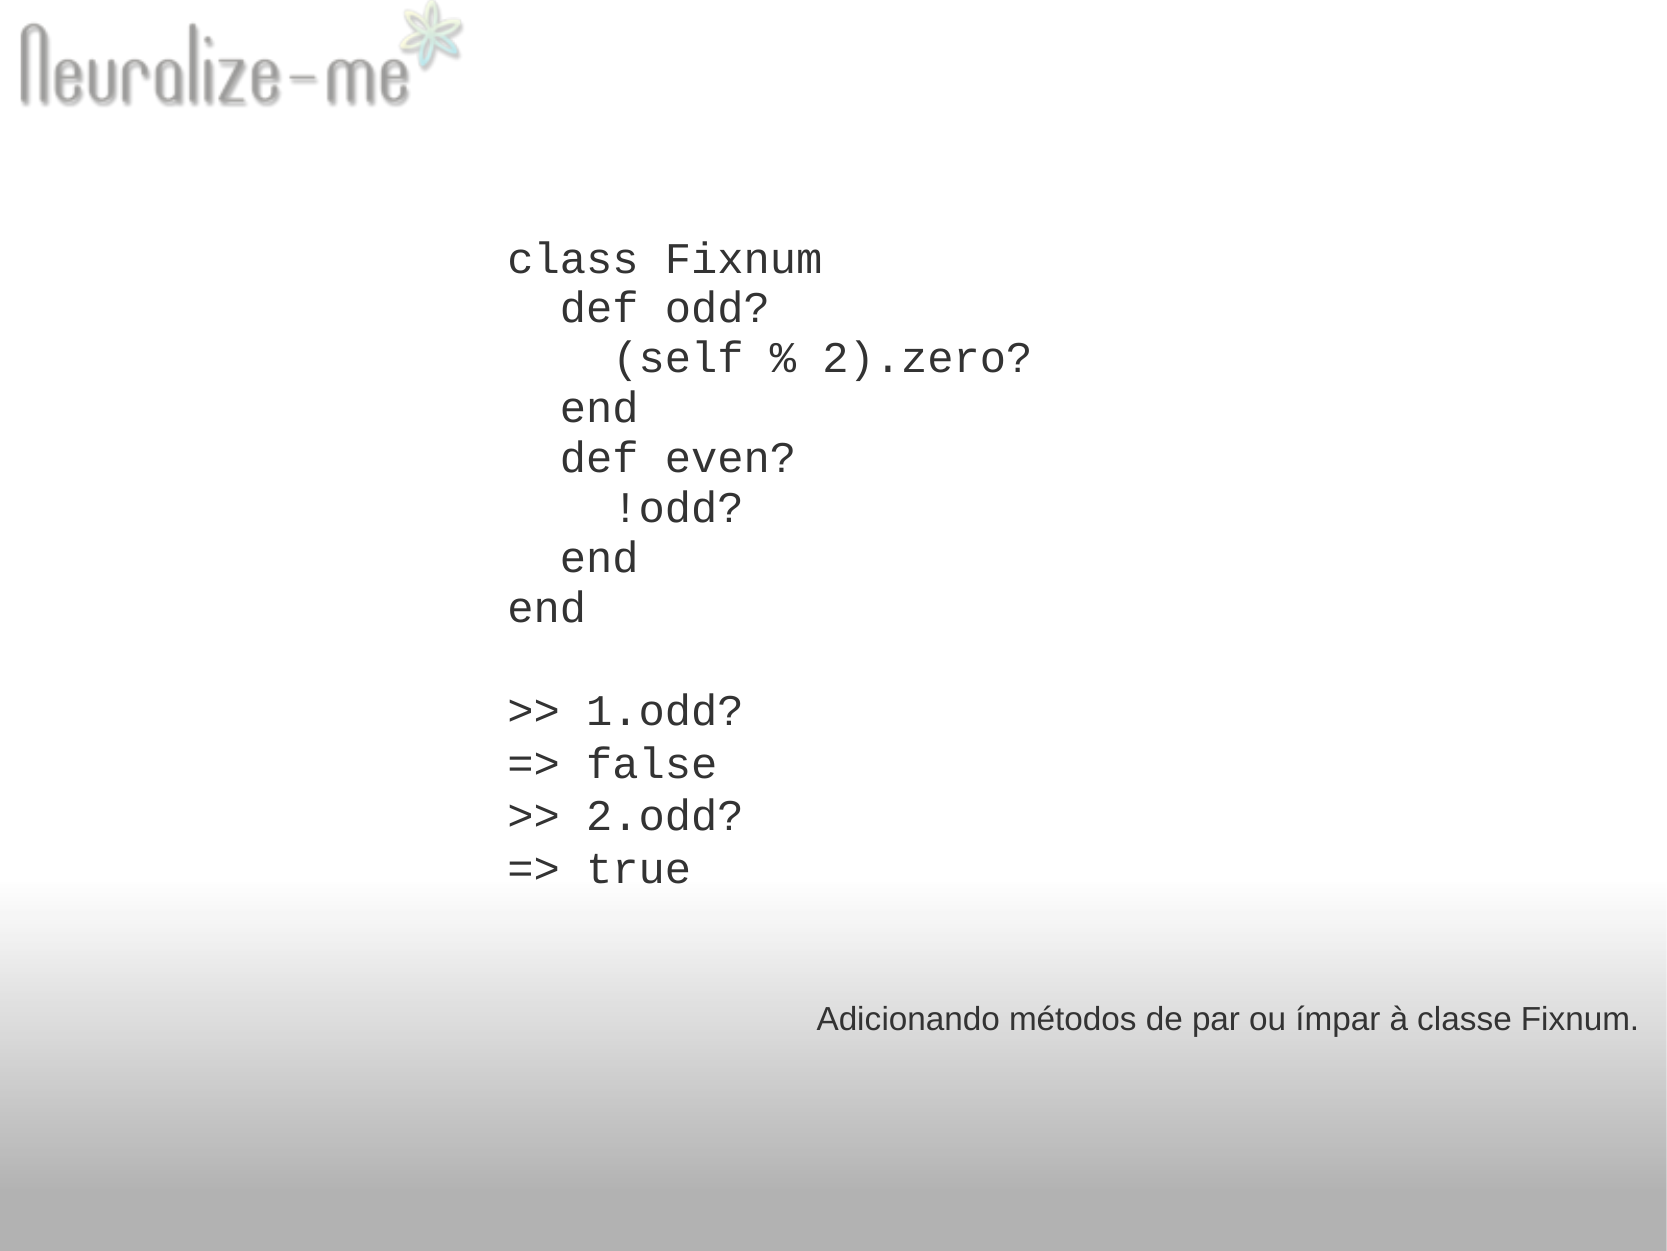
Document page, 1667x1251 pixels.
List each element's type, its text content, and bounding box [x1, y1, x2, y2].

text_box class Fixnum def odd? (self % 2).zero? end def even? !odd? end end >> 1.odd? => false >> 2.odd? => true [507, 233, 1083, 892]
picture [0, 0, 1667, 1251]
text_box Adicionando métodos de par ou ímpar à classe Fixnum. [407, 999, 1641, 1038]
